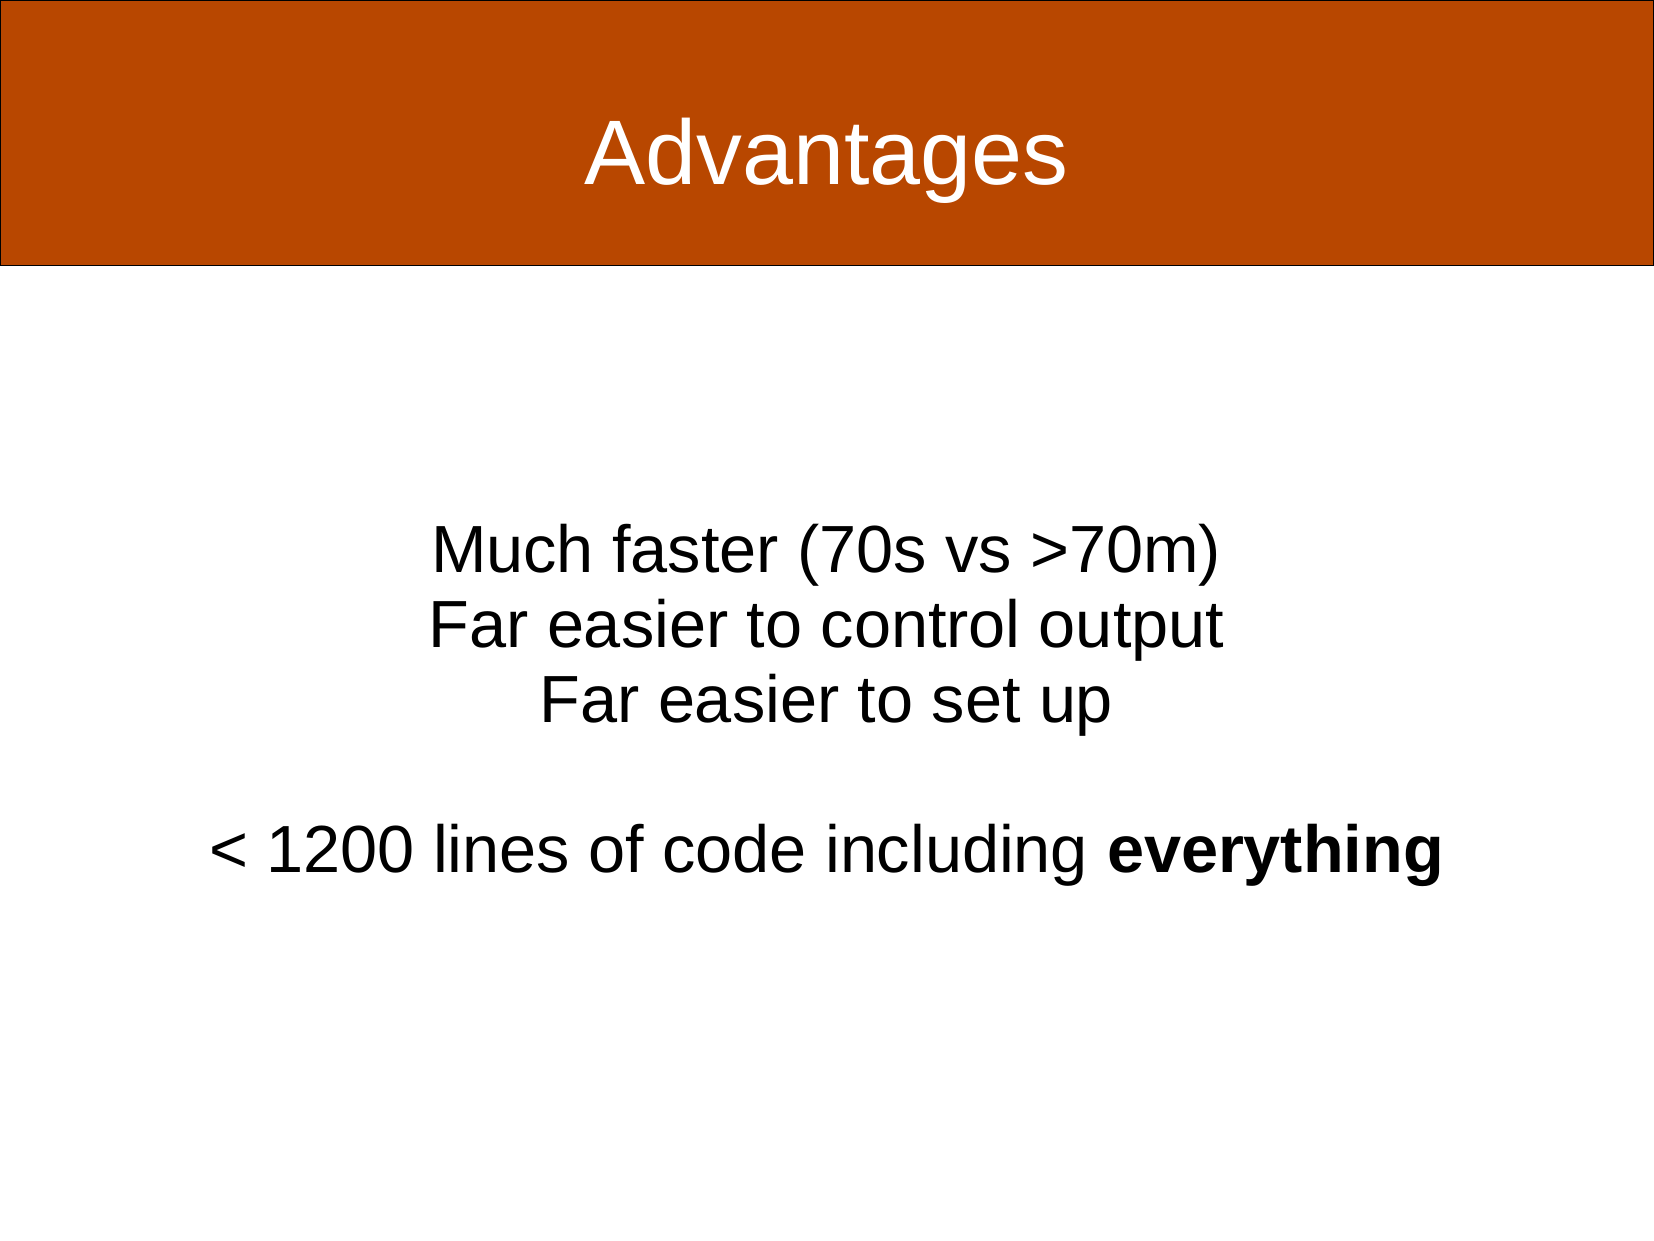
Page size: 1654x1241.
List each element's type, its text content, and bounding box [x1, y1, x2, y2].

title Advantages [82, 49, 1571, 257]
subtitle Much faster (70s vs >70m) Far easier to control output Far easier to set up < 1200 lines of code including everything [82, 297, 1571, 1102]
